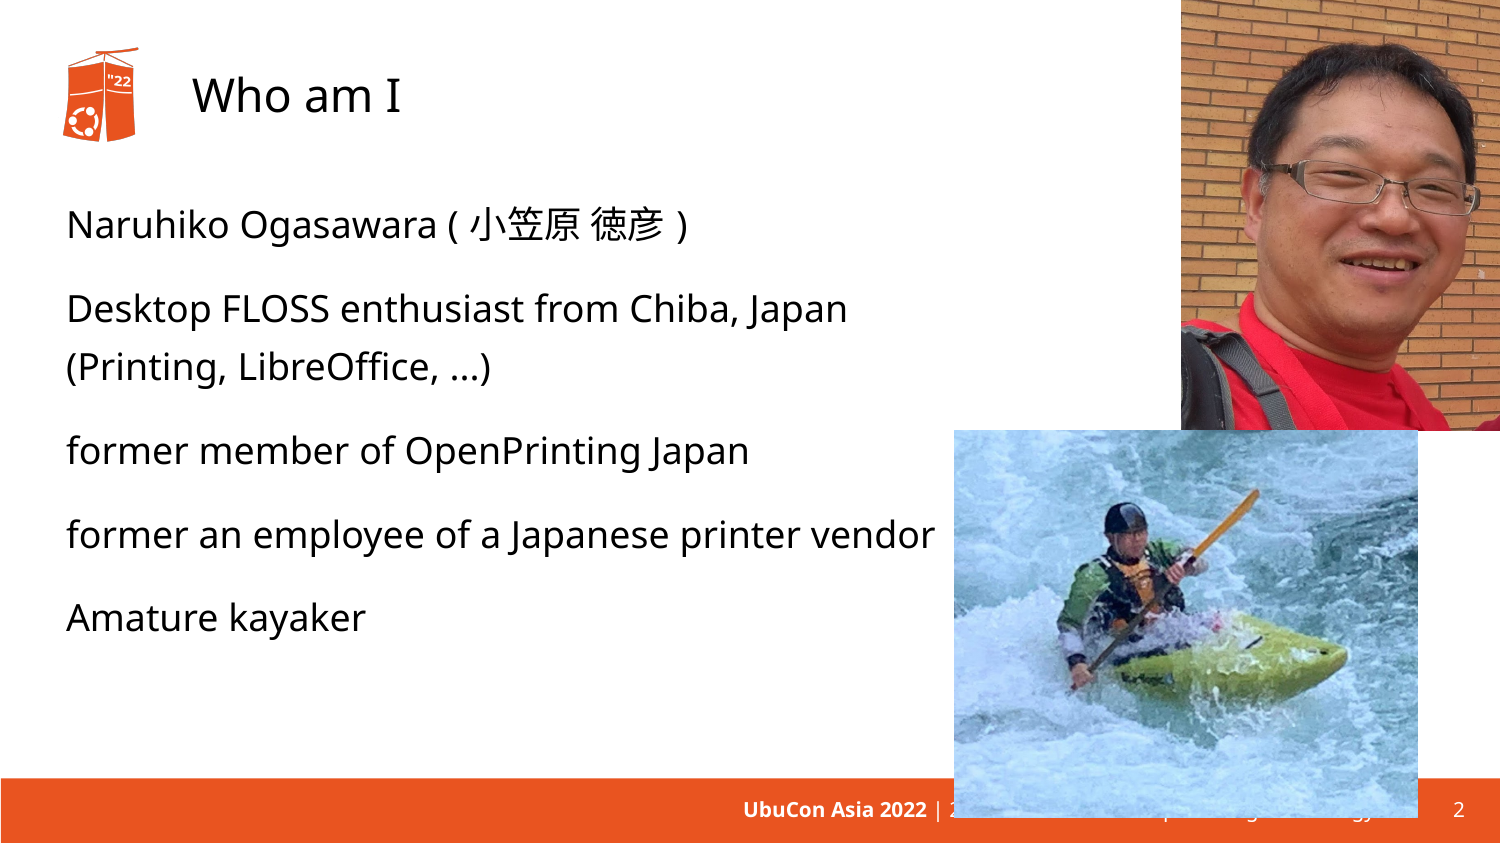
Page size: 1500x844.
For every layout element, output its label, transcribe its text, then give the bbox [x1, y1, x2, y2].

title Who am I [176, 48, 1181, 142]
text_box UbuCon Asia 2022 | 2020's Ubuntu Desktop Printing Technology [345, 781, 1390, 837]
text_box [0, 778, 1500, 843]
slide_number <number> [1389, 777, 1480, 842]
picture [954, 0, 1500, 818]
list Naruhiko Ogasawara (小笠原 徳彦) Desktop FLOSS enthusiast from Chiba, Japan (Printing, LibreOffice, ...) former member of OpenPrinting Japan former an employee of a Japanese printer vendor Amature kayaker [51, 172, 1181, 750]
picture [51, 47, 146, 142]
